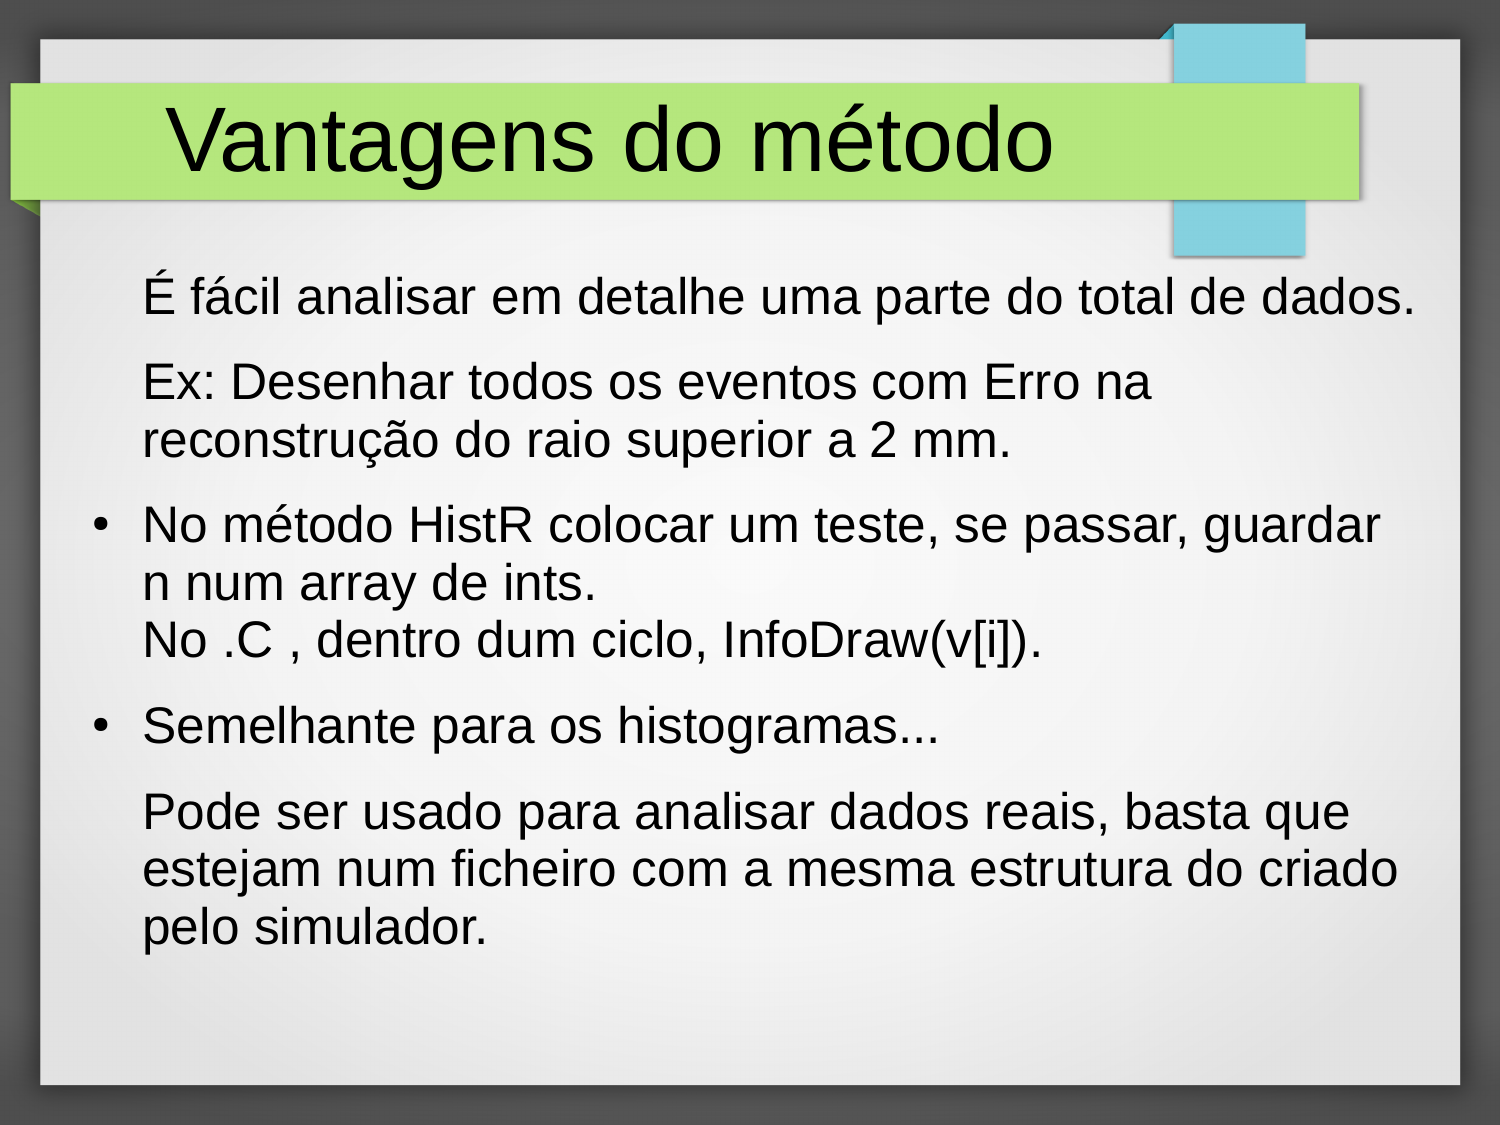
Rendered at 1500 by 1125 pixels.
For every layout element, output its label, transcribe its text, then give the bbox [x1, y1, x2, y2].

picture [0, 0, 1500, 1125]
list É fácil analisar em detalhe uma parte do total de dados. Ex: Desenhar todos os eventos com Erro na reconstrução do raio superior a 2 mm. No método HistR colocar um teste, se passar, guardar n num array de ints. No .C , dentro dum ciclo, InfoDraw(v[i]). Semelhante para os histogramas... Pode ser usado para analisar dados reais, basta que estejam num ficheiro com a mesma estrutura do criado pelo simulador. [75, 267, 1425, 1016]
title Vantagens do método [75, 85, 1147, 193]
